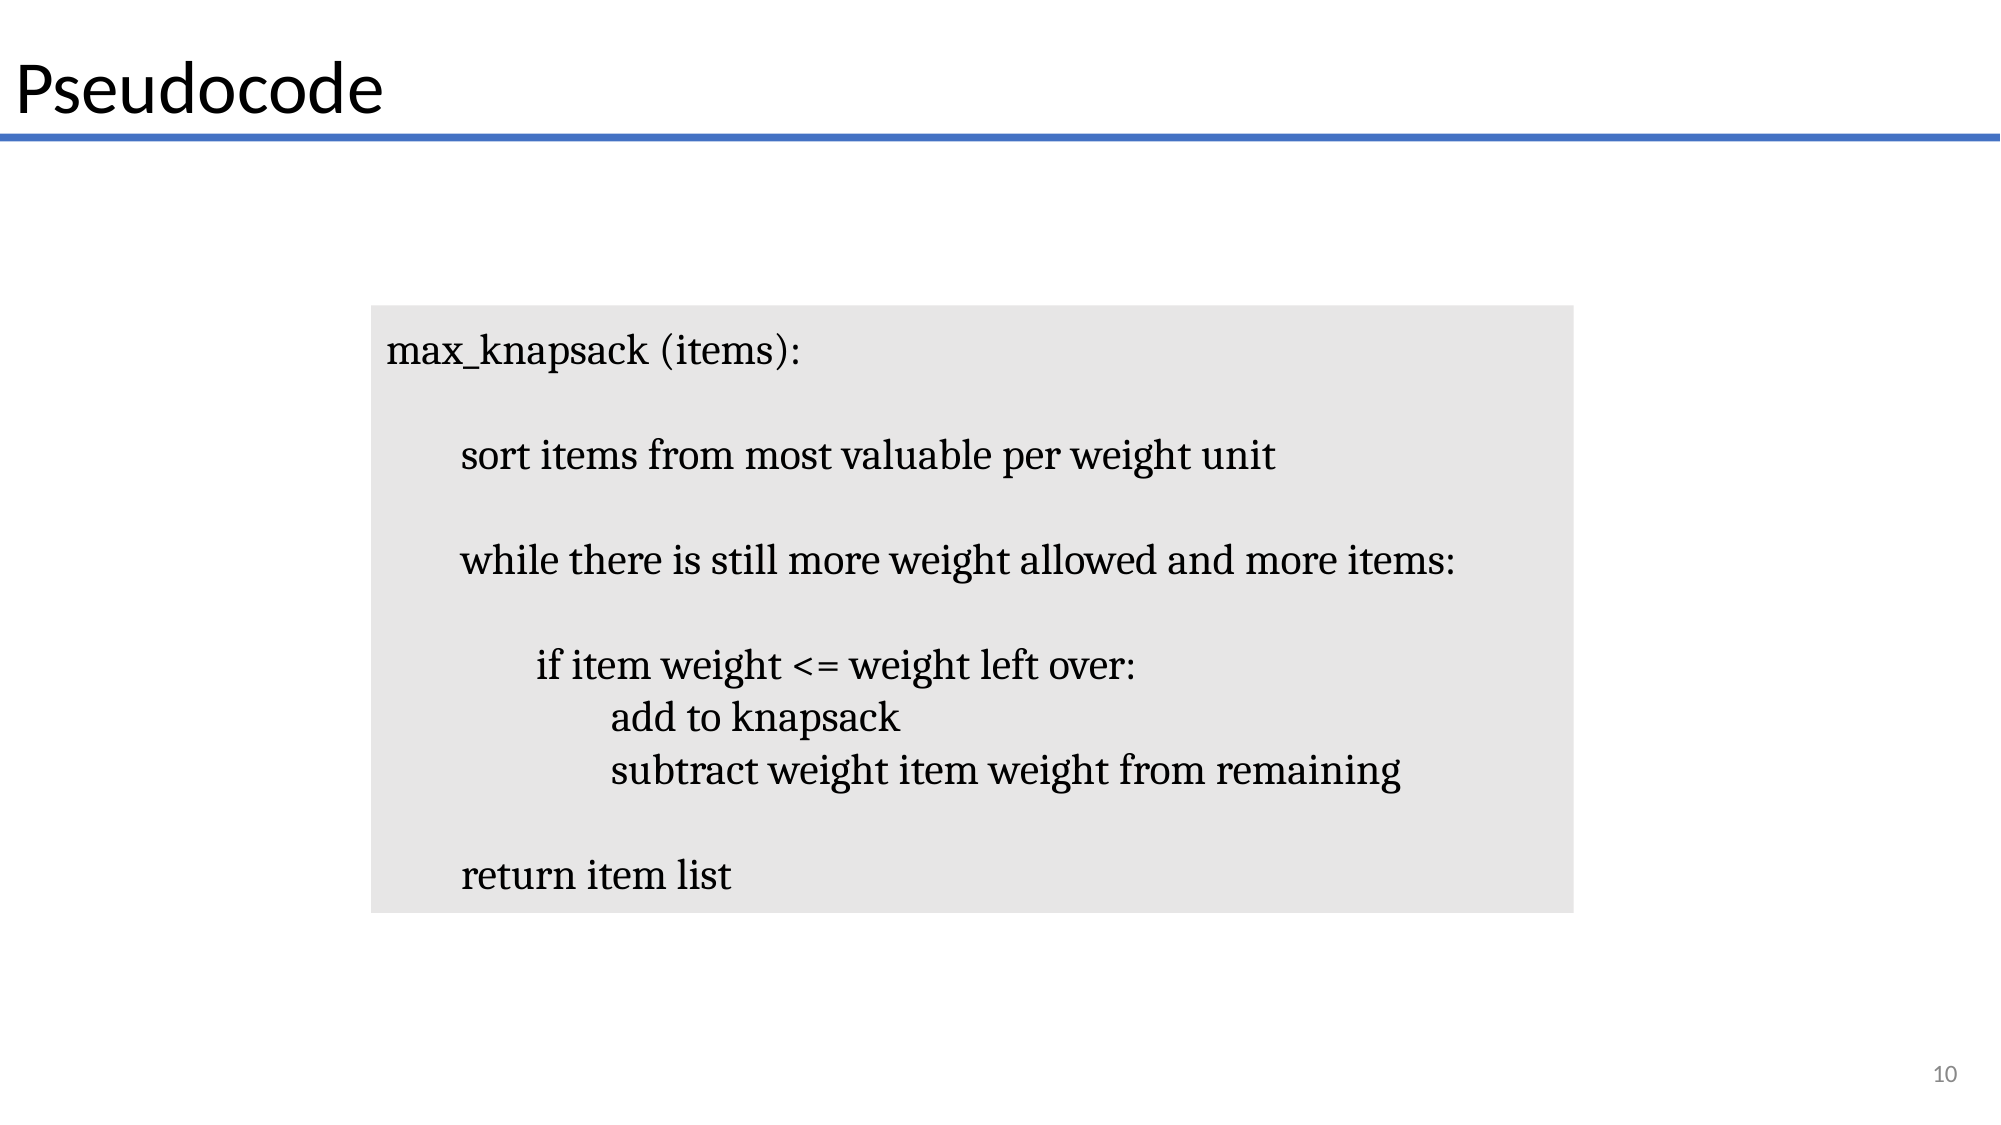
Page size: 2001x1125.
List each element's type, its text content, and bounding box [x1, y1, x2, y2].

slide_number <number> [1870, 1042, 1973, 1103]
text_box Pseudocode [0, 0, 2000, 133]
text_box max_knapsack (items): sort items from most valuable per weight unit while there is still more weight allowed and more items: if item weight <= weight left over: add to knapsack subtract weight item weight from remaining return item list [371, 305, 1574, 913]
